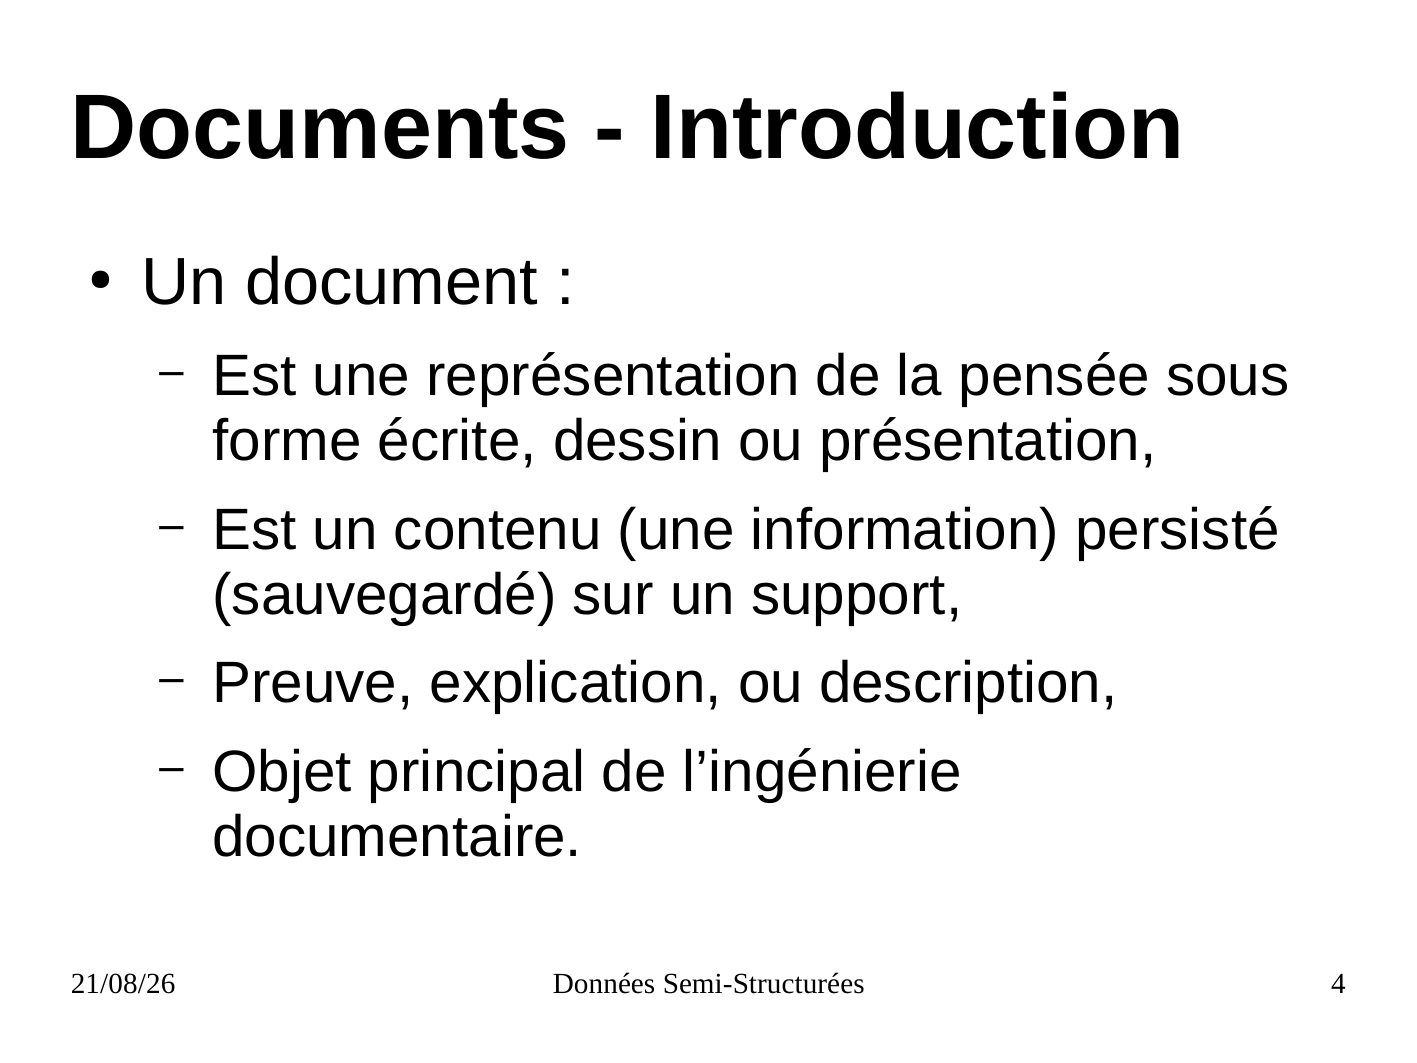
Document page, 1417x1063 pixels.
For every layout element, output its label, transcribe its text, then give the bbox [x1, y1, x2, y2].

list Un document : Est une représentation de la pensée sous forme écrite, dessin ou présentation, Est un contenu (une information) persisté (sauvegardé) sur un support, Preuve, explication, ou description, Objet principal de l’ingénierie documentaire. [70, 244, 1346, 925]
title Documents - Introduction [70, 42, 1346, 212]
